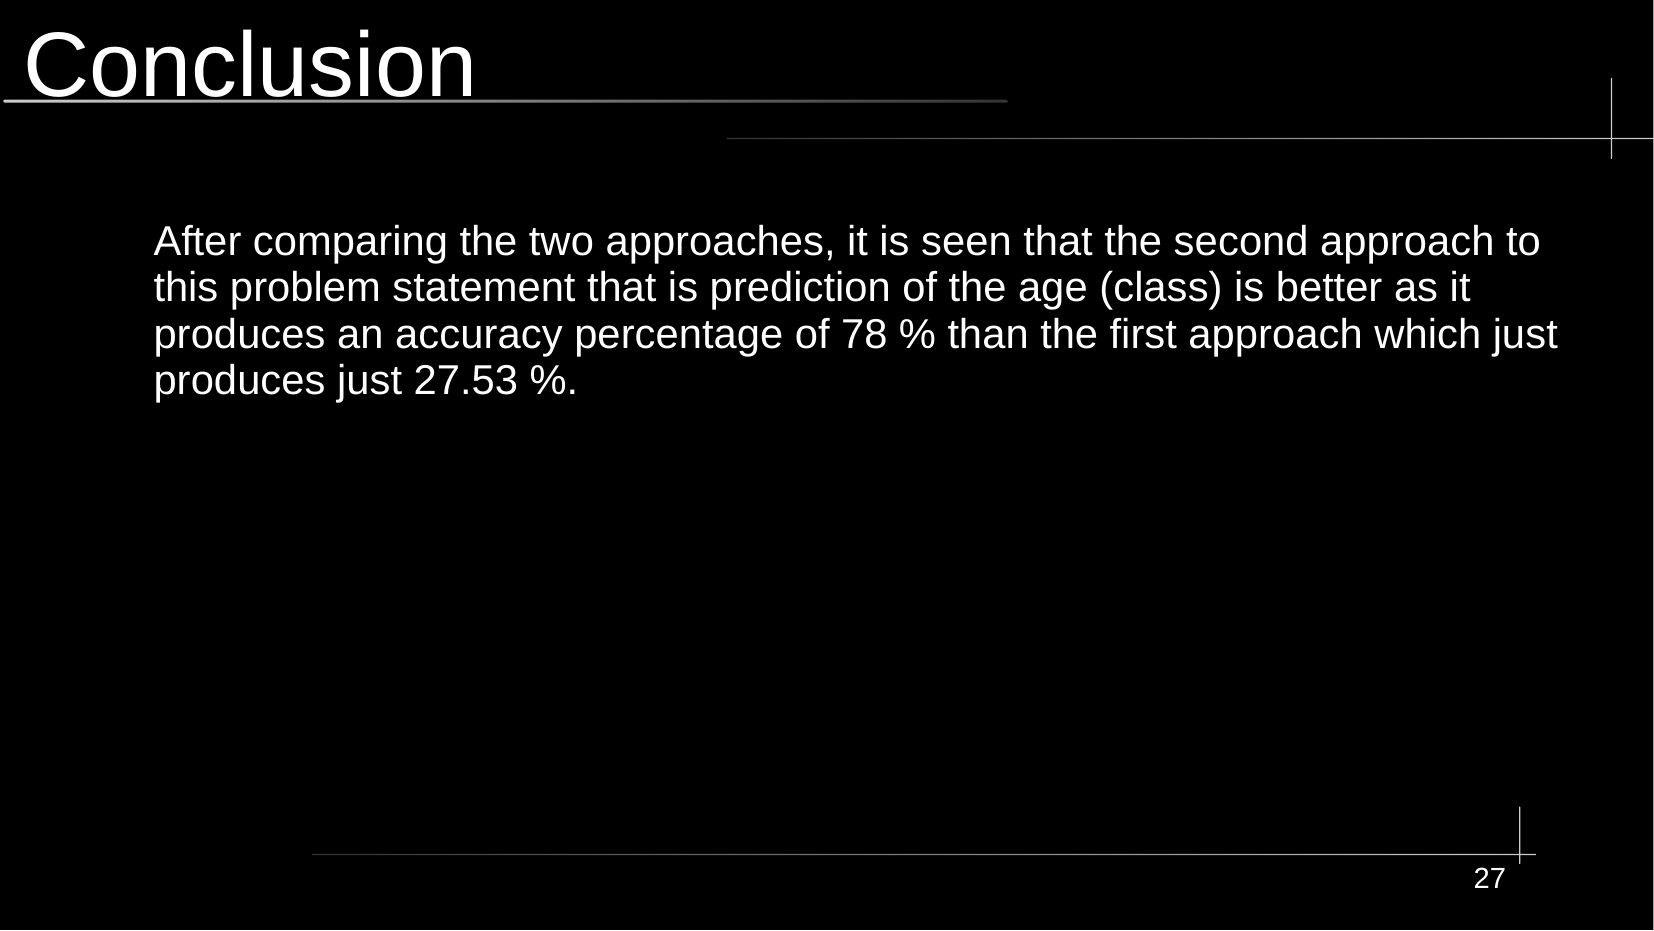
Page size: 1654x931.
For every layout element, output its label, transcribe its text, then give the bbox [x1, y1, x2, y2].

title Conclusion [23, 11, 1589, 119]
list After comparing the two approaches, it is seen that the second approach to this problem statement that is prediction of the age (class) is better as it produces an accuracy percentage of 78 % than the first approach which just produces just 27.53 %. [82, 217, 1571, 758]
